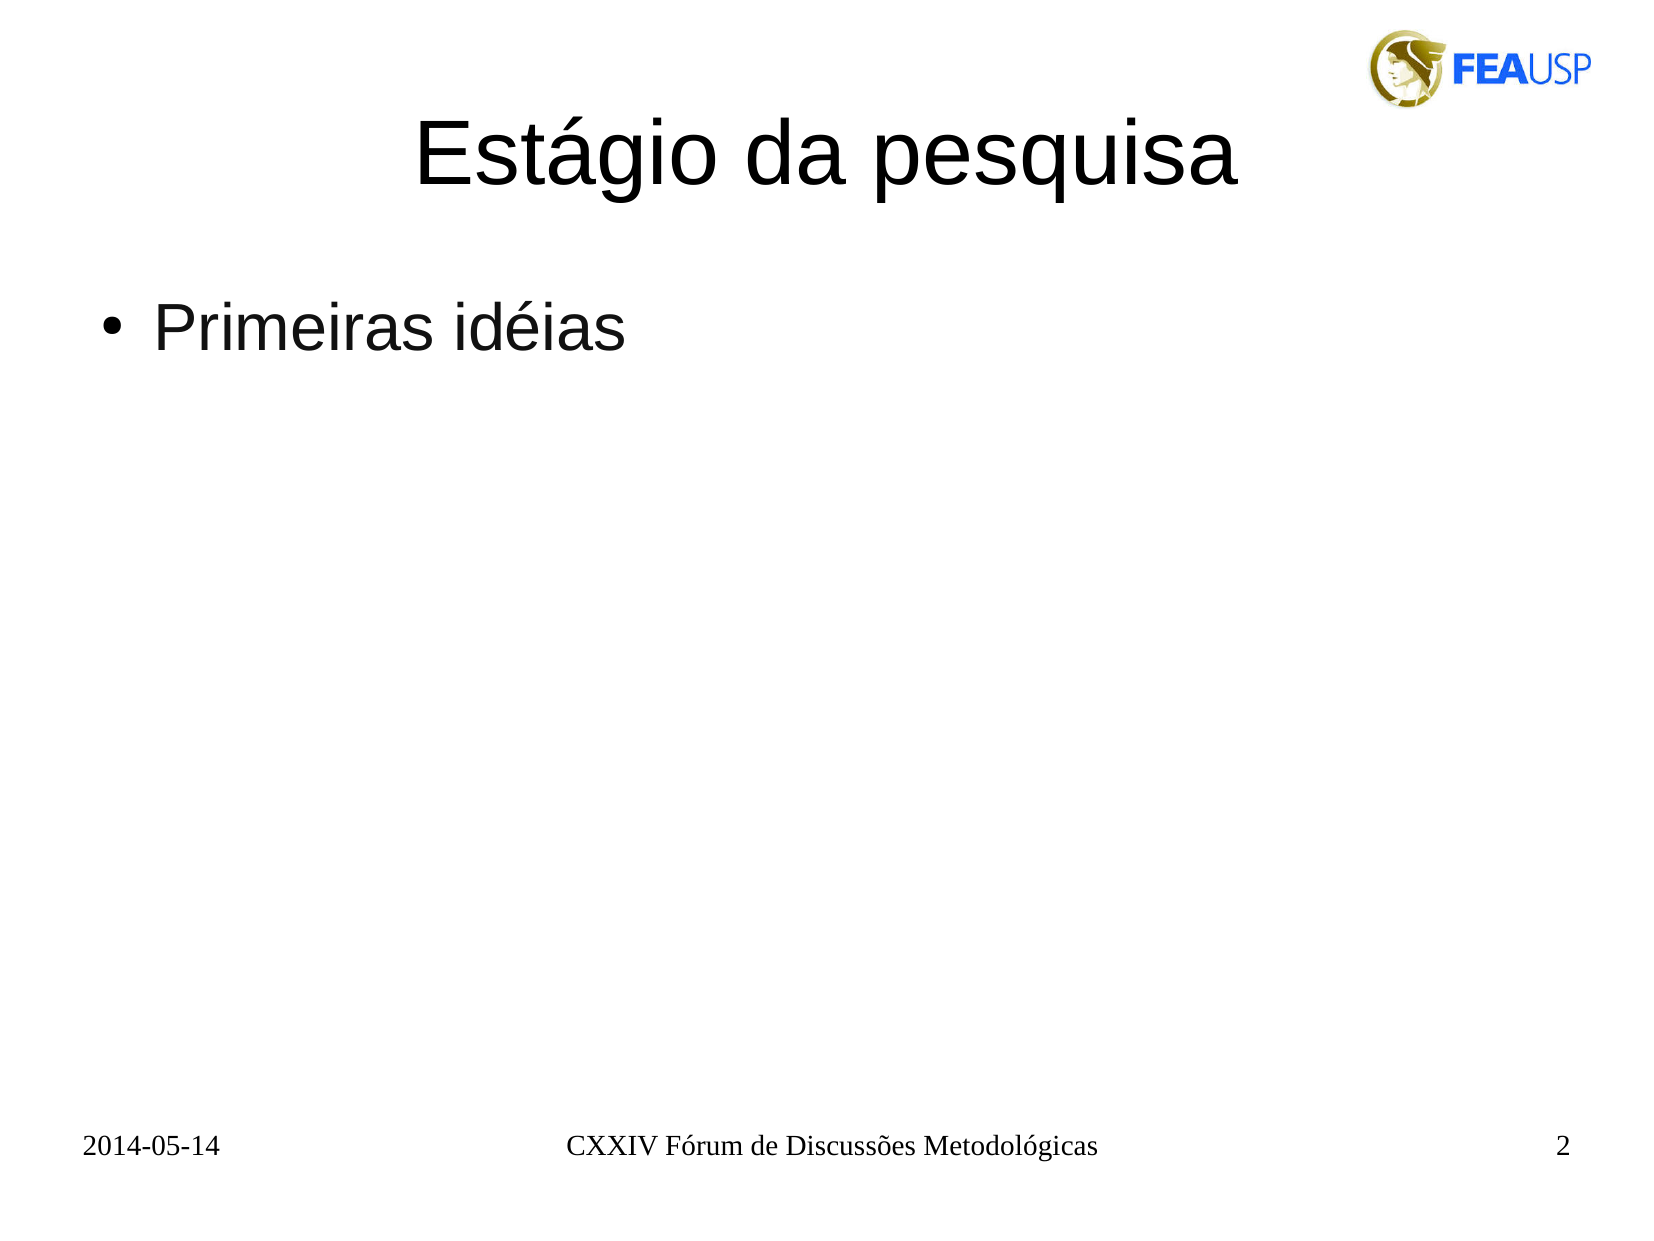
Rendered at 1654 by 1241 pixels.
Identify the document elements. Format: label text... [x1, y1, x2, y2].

title Estágio da pesquisa [82, 49, 1571, 257]
list Primeiras idéias [82, 290, 1571, 1010]
picture [1366, 29, 1591, 110]
